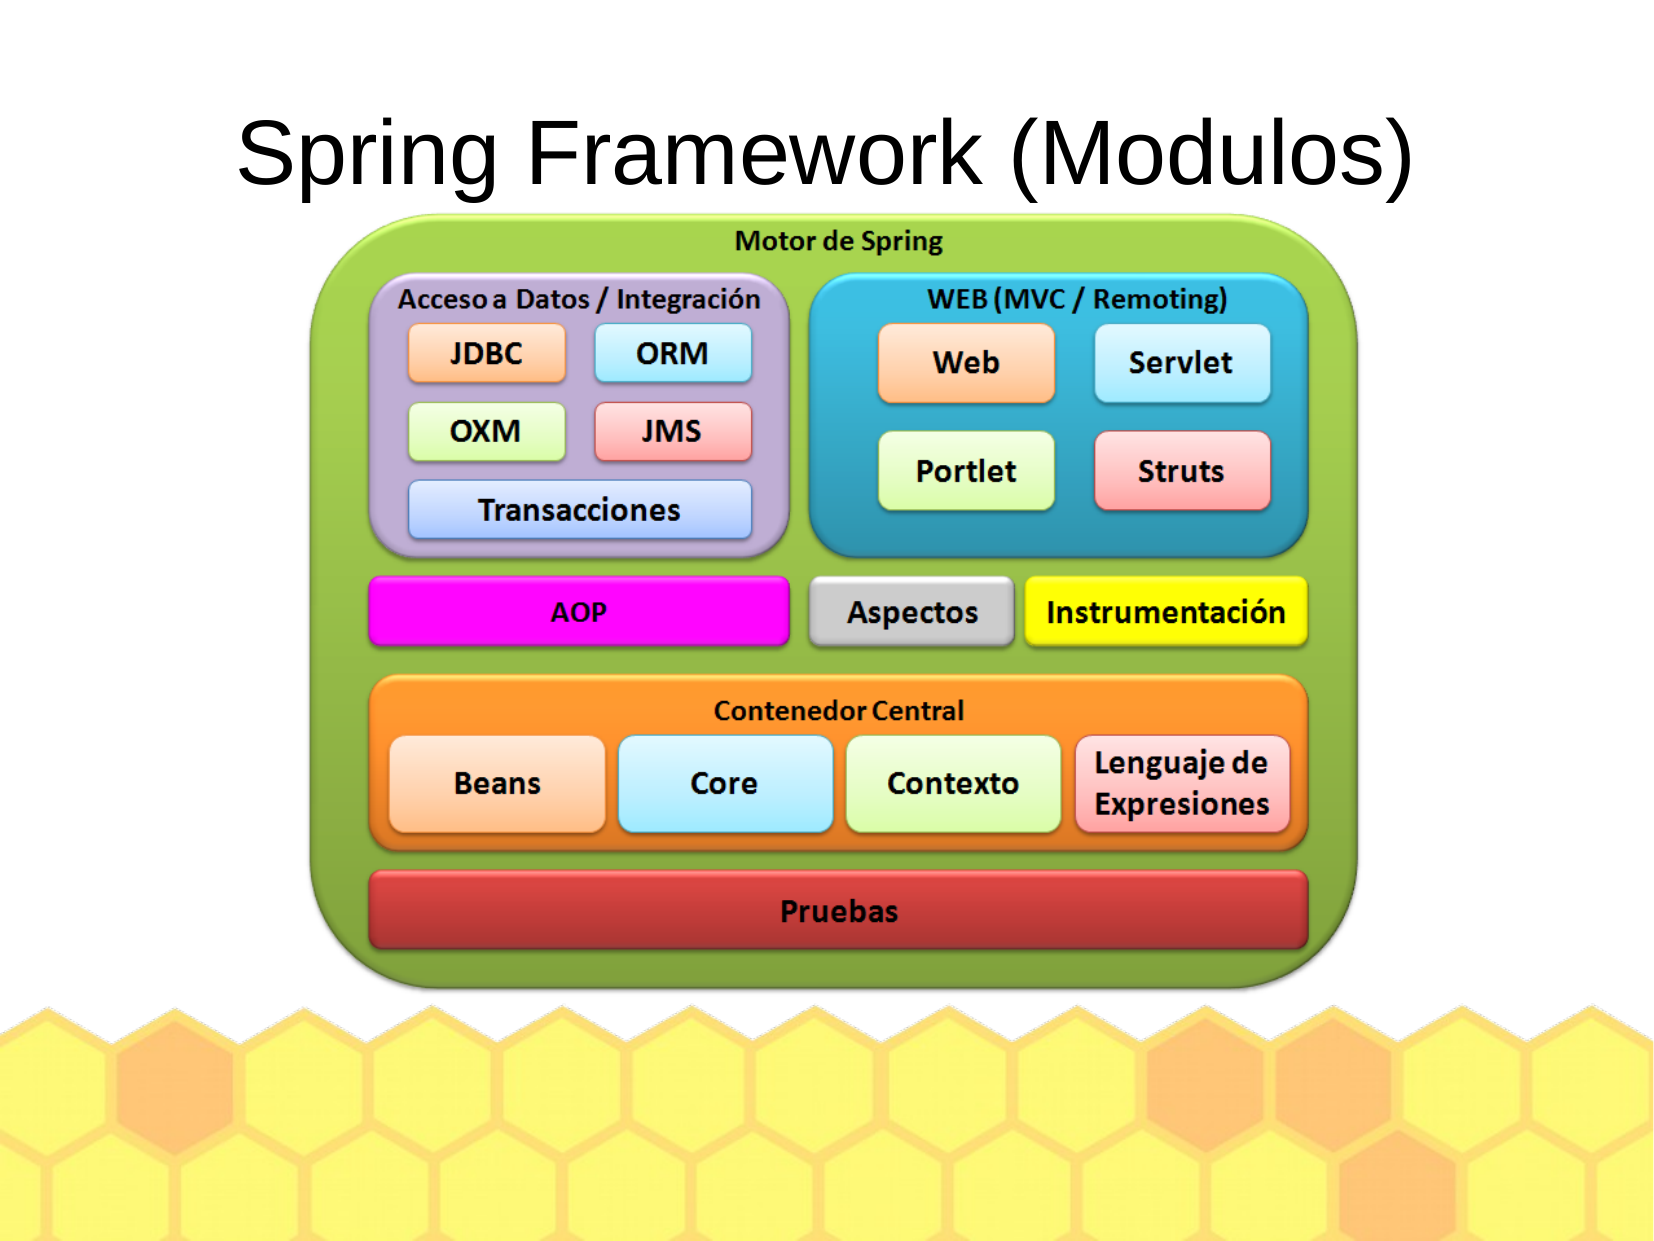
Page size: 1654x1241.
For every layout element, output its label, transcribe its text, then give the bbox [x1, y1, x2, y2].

title Spring Framework (Modulos) [82, 49, 1571, 257]
picture [0, 1001, 1654, 1241]
picture [302, 209, 1366, 1000]
